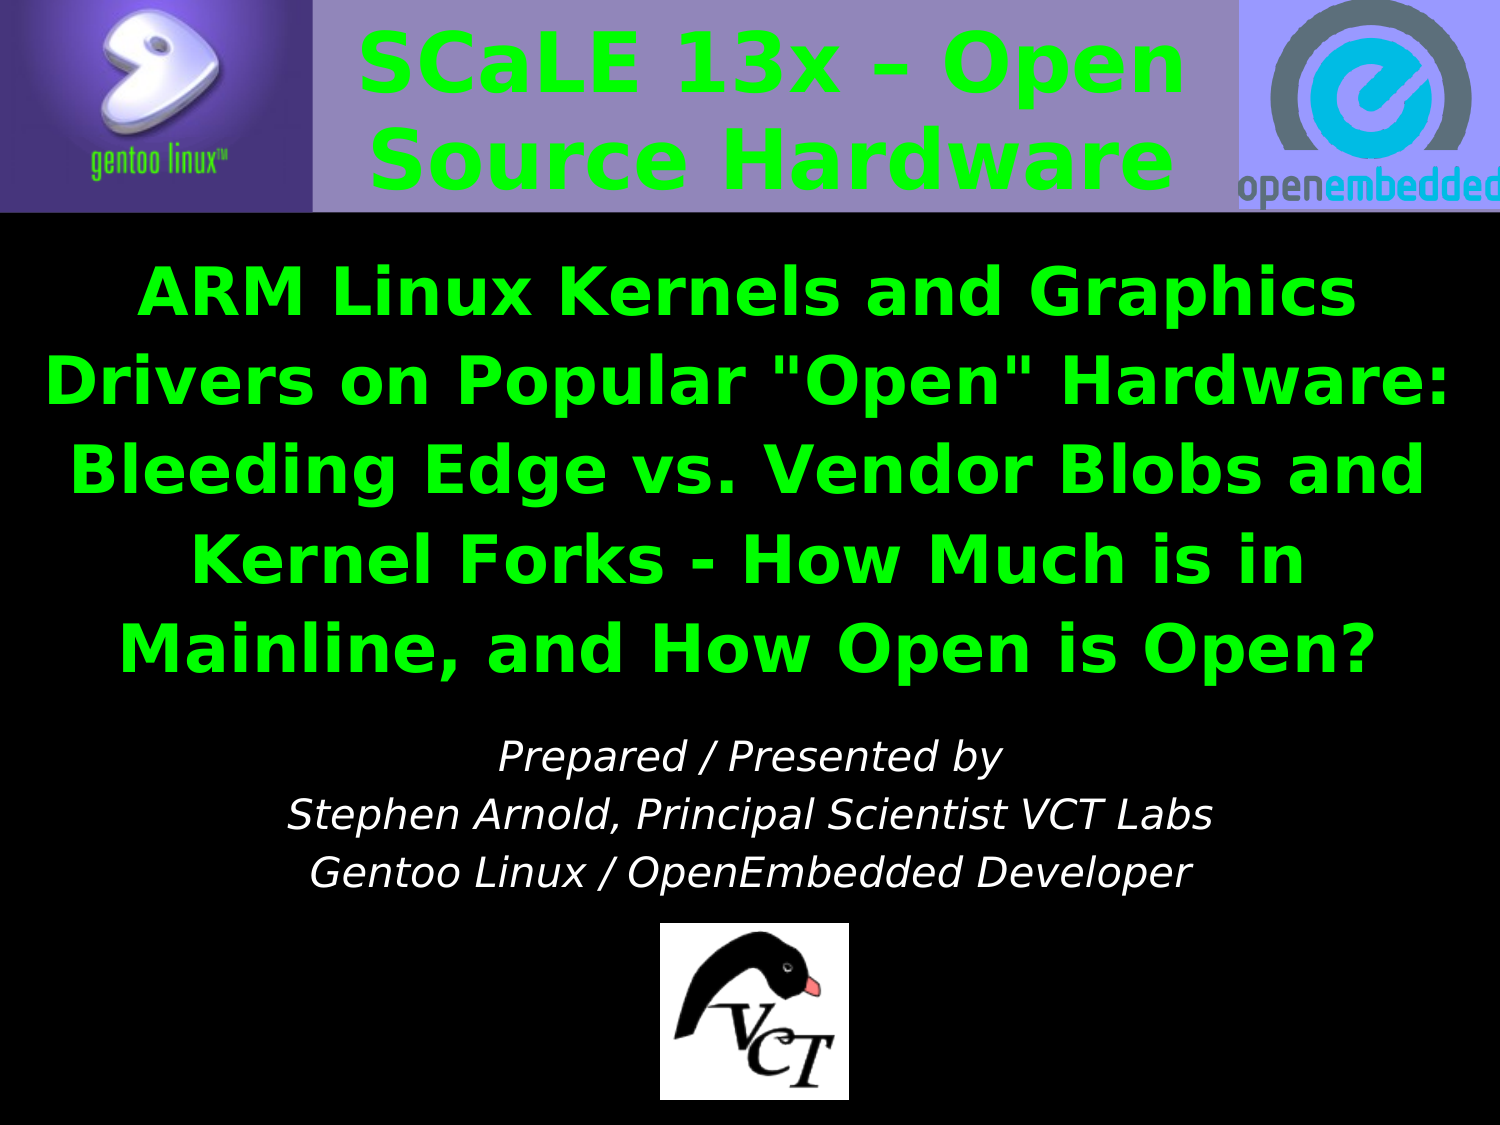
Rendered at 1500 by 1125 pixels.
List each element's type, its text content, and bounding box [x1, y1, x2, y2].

picture [1238, 0, 1500, 210]
subtitle Prepared / Presented by Stephen Arnold, Principal Scientist VCT Labs Gentoo Linux / OpenEmbedded Developer [142, 705, 1360, 916]
title SCaLE 13x – Open Source Hardware [300, 7, 1244, 218]
picture [0, 0, 302, 184]
title ARM Linux Kernels and Graphics Drivers on Popular "Open" Hardware: Bleeding Edge vs. Vendor Blobs and Kernel Forks - How Much is in Mainline, and How Open is Open? [3, 239, 1495, 691]
picture [660, 922, 850, 1100]
